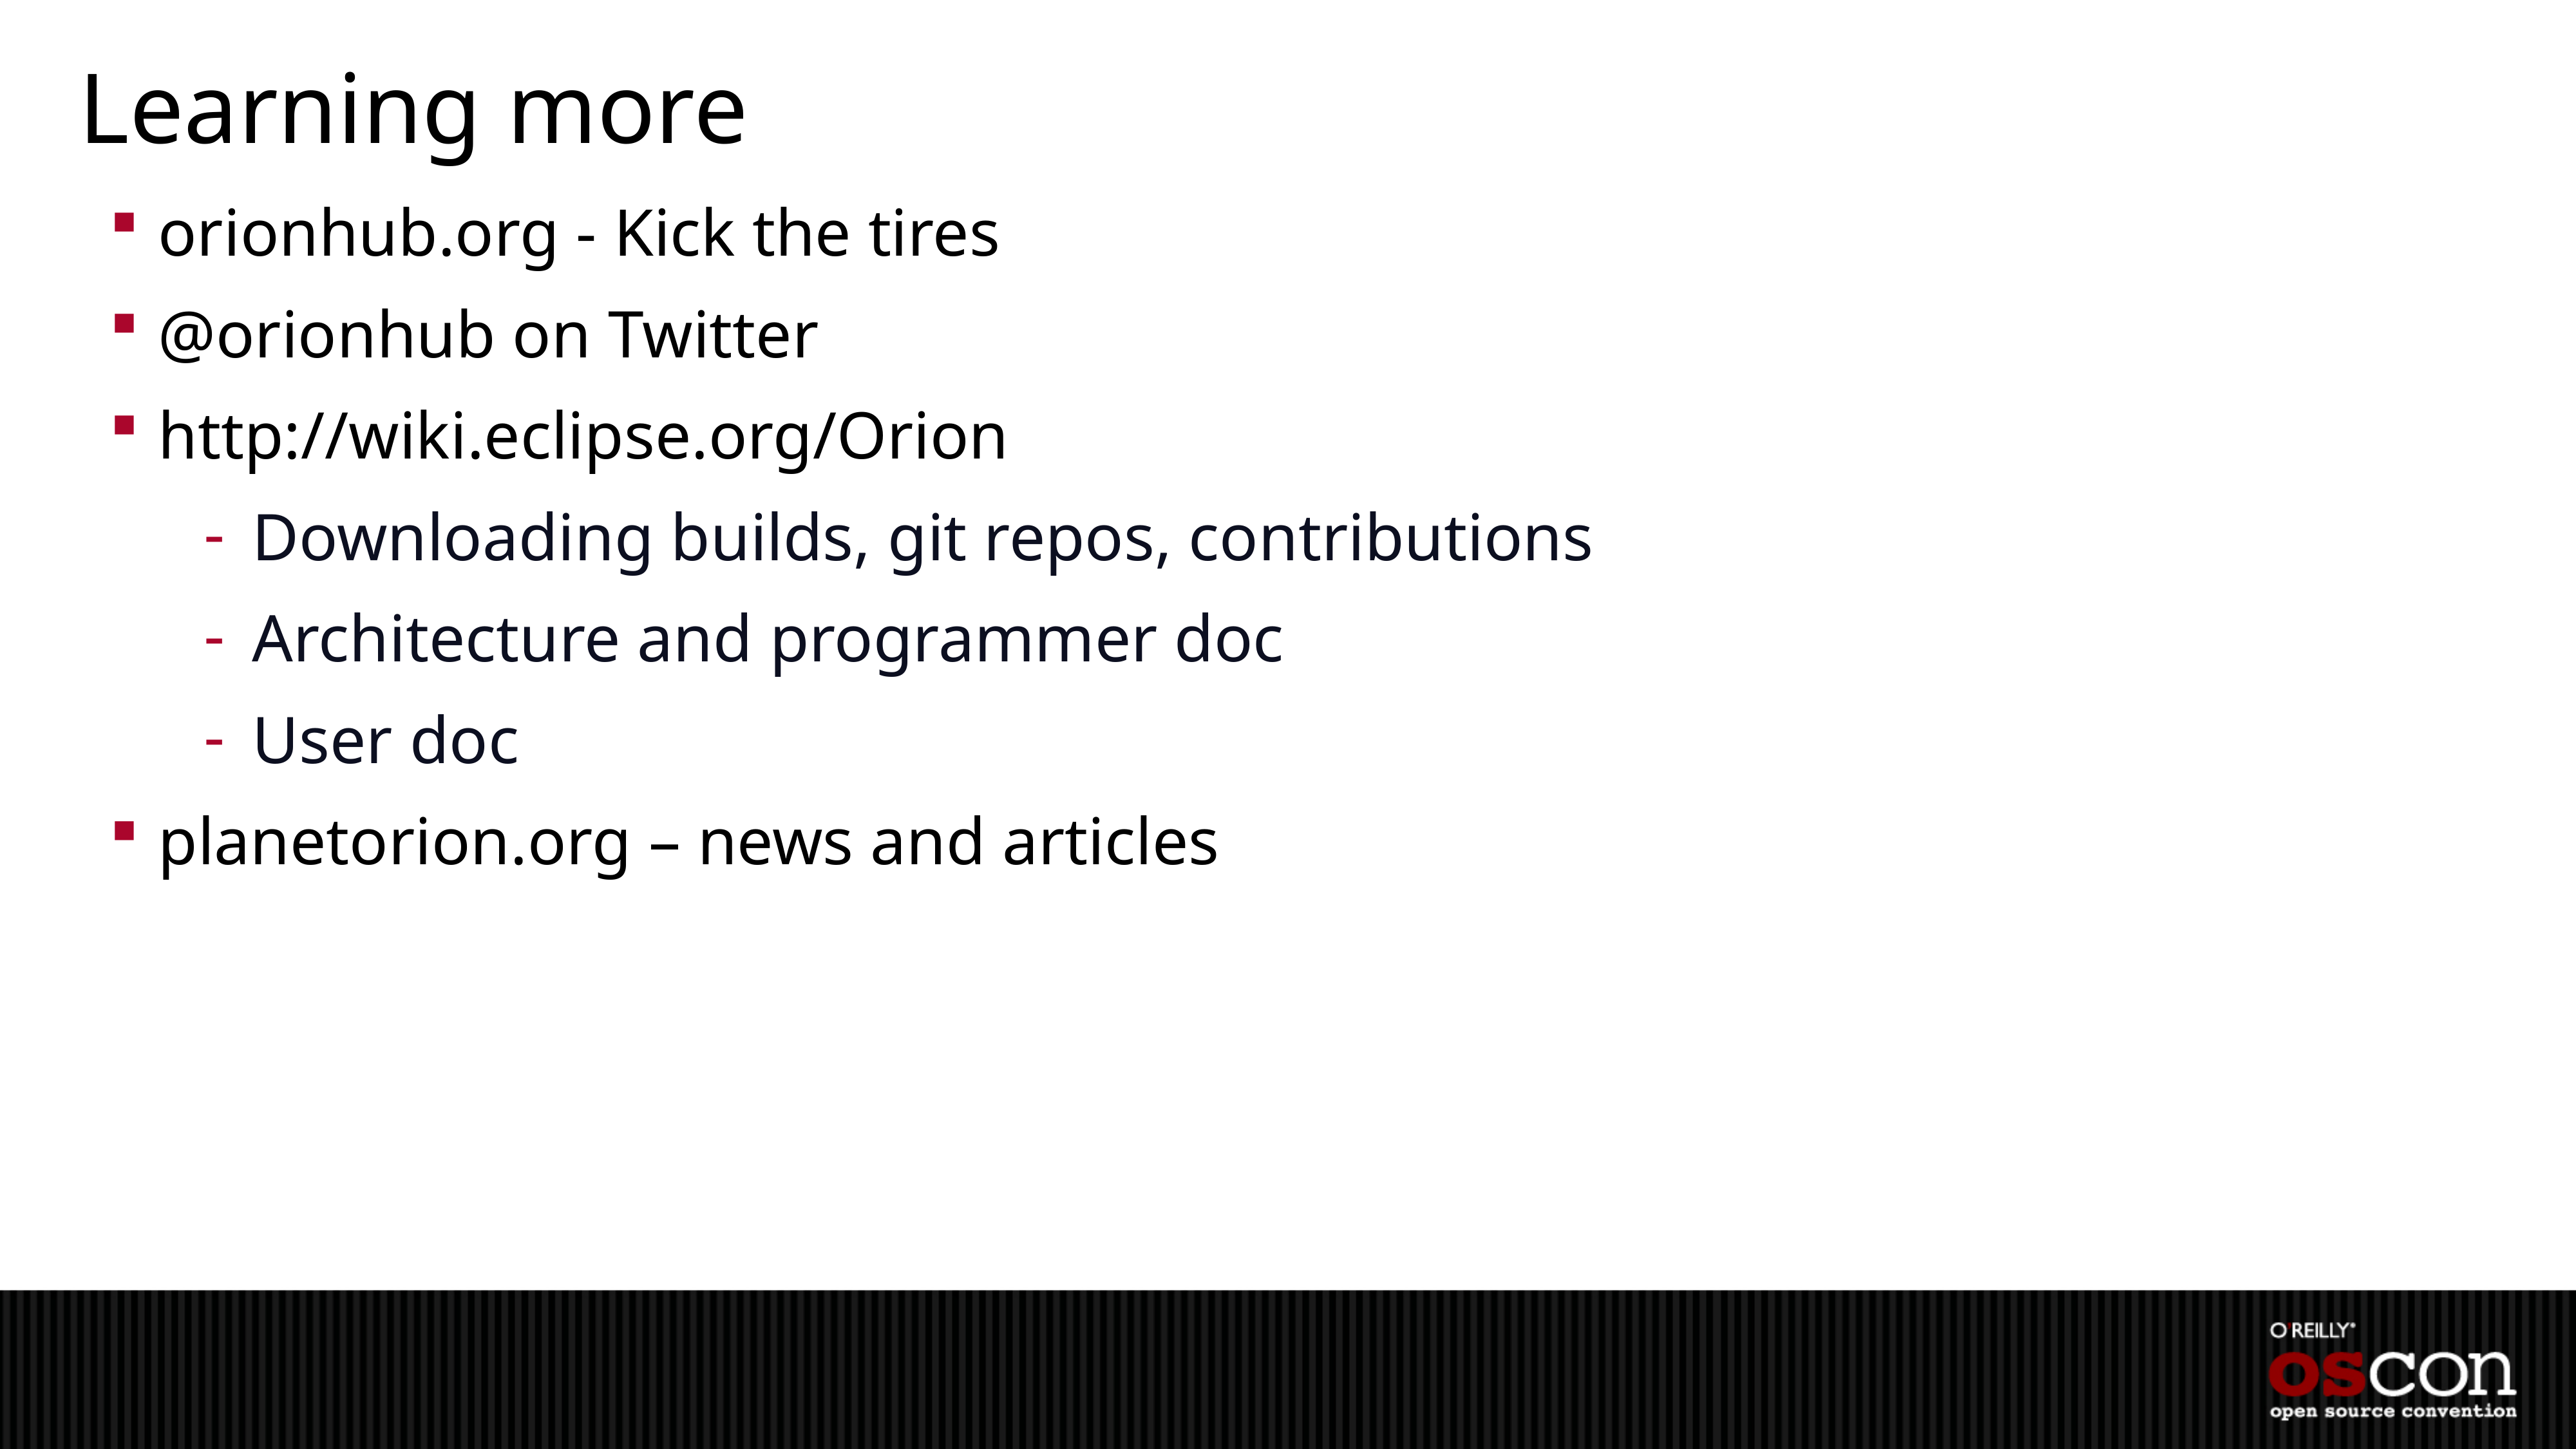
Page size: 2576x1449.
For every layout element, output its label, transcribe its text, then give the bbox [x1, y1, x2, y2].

list orionhub.org - Kick the tires @orionhub on Twitter http://wiki.eclipse.org/Orion Downloading builds, git repos, contributions Architecture and programmer doc User doc planetorion.org – news and articles [76, 191, 2505, 1449]
title Learning more [73, 17, 2503, 192]
picture [0, 0, 2576, 1449]
